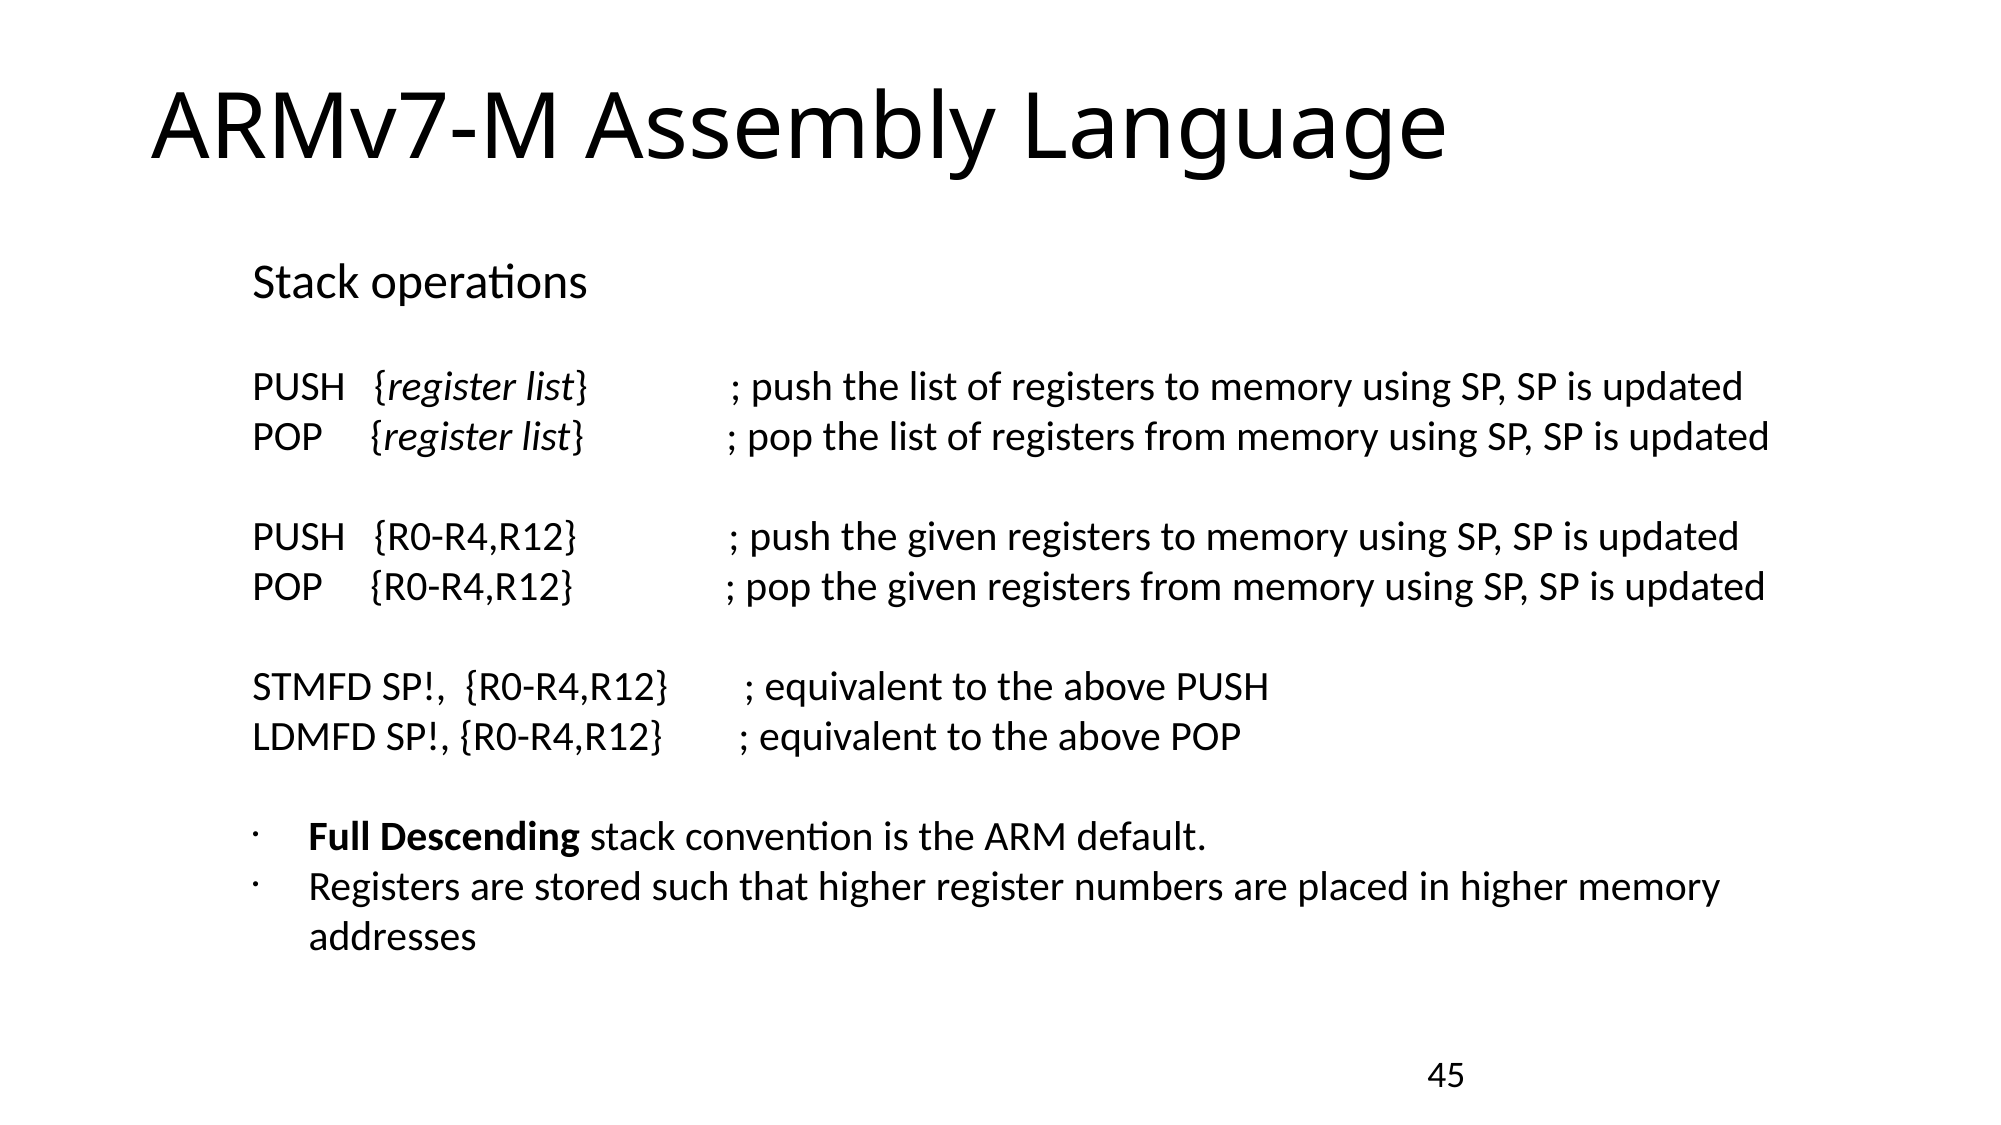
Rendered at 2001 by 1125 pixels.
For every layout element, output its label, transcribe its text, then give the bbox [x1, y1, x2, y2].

text_box ARMv7-M Assembly Language [137, 59, 1466, 184]
slide_number <number> [1412, 1042, 1863, 1103]
text_box Stack operations PUSH {register list} ; push the list of registers to memory using SP, SP is updated POP {register list} ; pop the list of registers from memory using SP, SP is updated PUSH {R0-R4,R12} ; push the given registers to memory using SP, SP is updated POP {R0-R4,R12} ; pop the given registers from memory using SP, SP is updated STMFD SP!, {R0-R4,R12} ; equivalent to the above PUSH LDMFD SP!, {R0-R4,R12} ; equivalent to the above POP Full Descending stack convention is the ARM default. Registers are stored such that higher register numbers are placed in higher memory addresses [237, 241, 1903, 1012]
